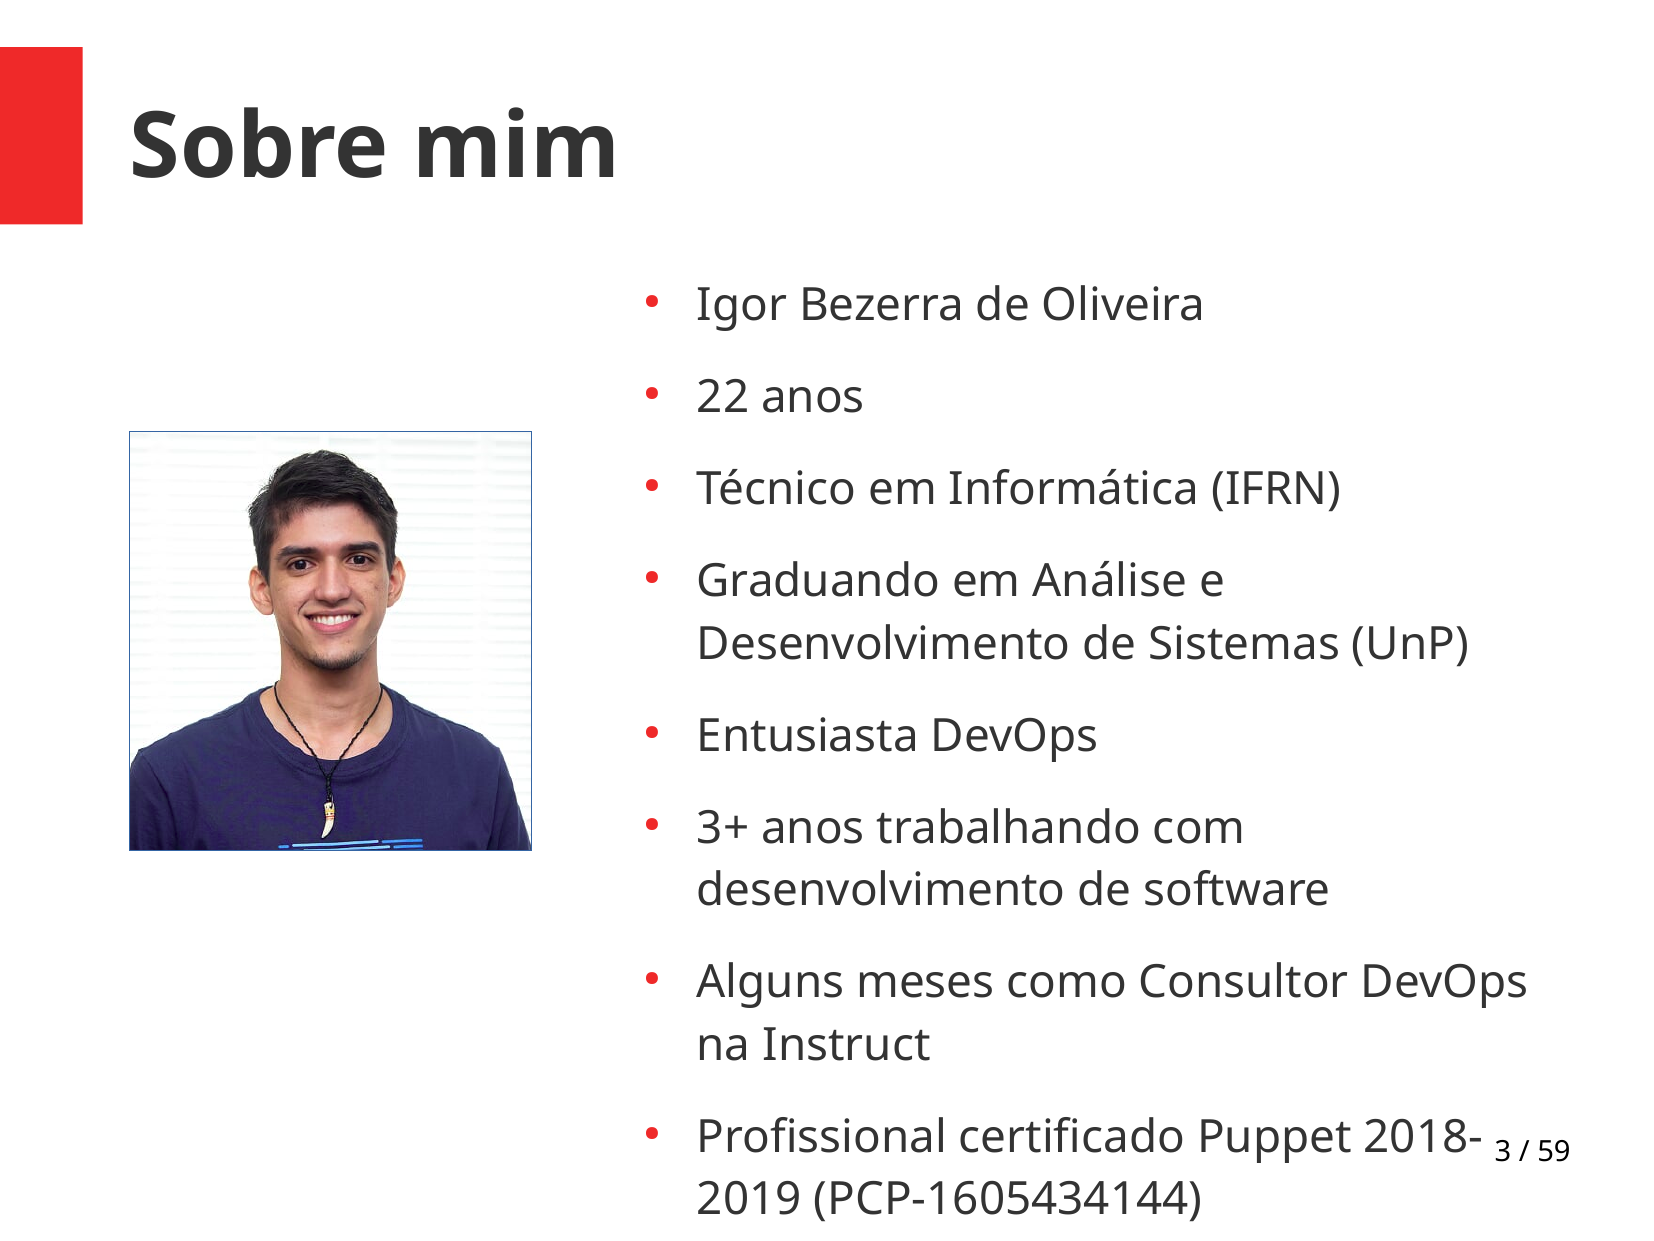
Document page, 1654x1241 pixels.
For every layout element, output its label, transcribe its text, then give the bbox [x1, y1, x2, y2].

title Sobre mim [129, 23, 1536, 260]
list Igor Bezerra de Oliveira 22 anos Técnico em Informática (IFRN) Graduando em Análise e Desenvolvimento de Sistemas (UnP) Entusiasta DevOps 3+ anos trabalhando com desenvolvimento de software Alguns meses como Consultor DevOps na Instruct Profissional certificado Puppet 2018-2019 (PCP-1605434144) [625, 271, 1536, 1075]
picture [129, 431, 532, 851]
